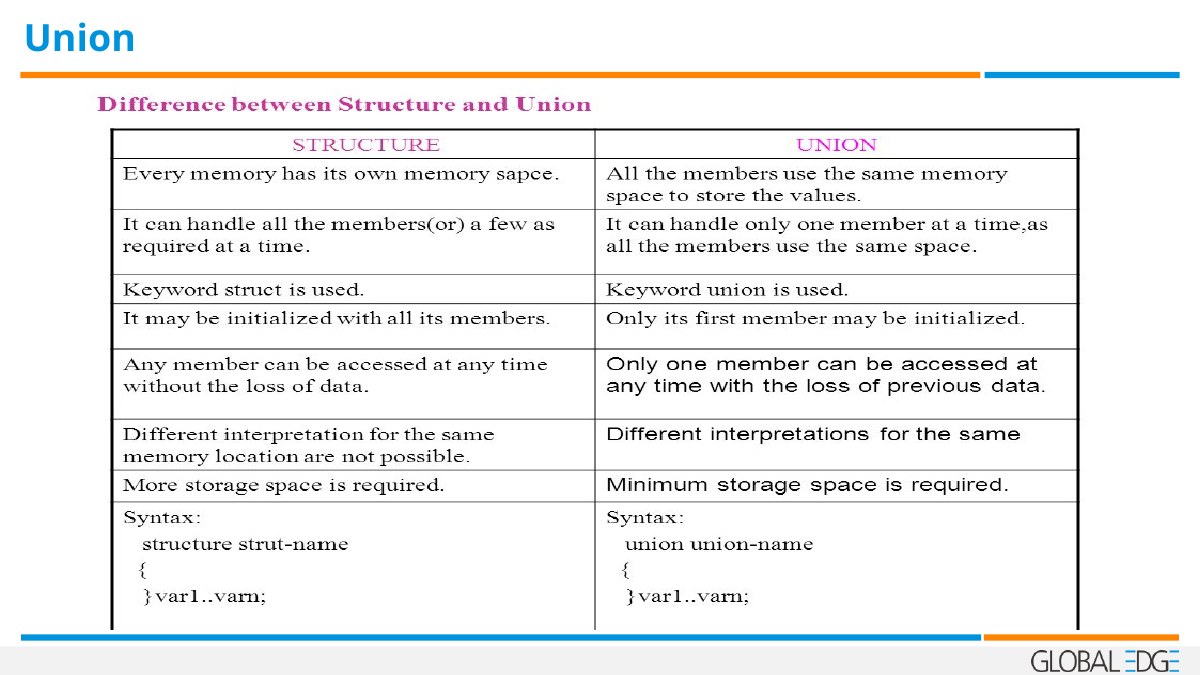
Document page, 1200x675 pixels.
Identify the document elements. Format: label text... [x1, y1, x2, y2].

picture [87, 87, 1113, 630]
title Union [12, 9, 1088, 63]
picture [1031, 650, 1179, 672]
